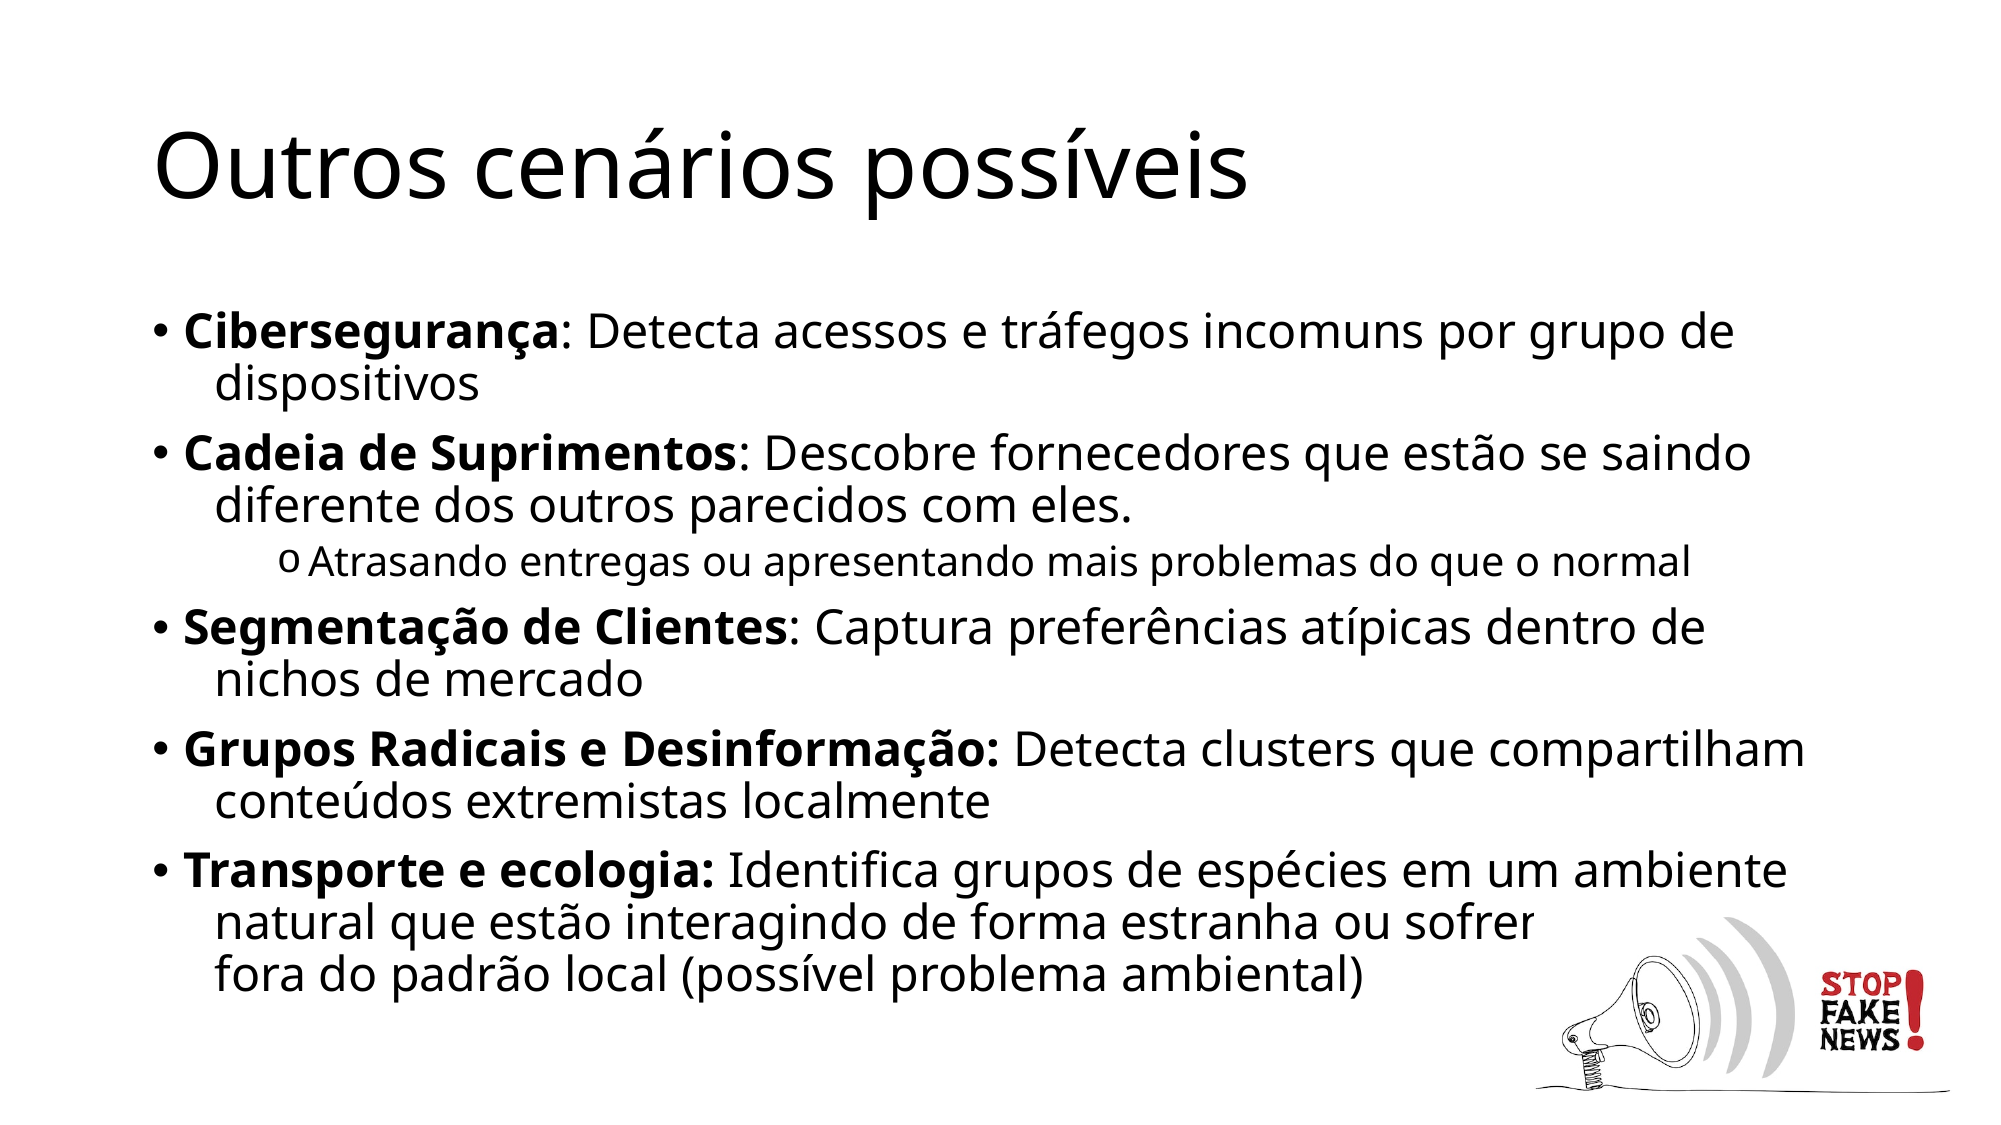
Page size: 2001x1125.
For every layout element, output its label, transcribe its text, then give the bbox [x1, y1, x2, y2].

list Cibersegurança: Detecta acessos e tráfegos incomuns por grupo de dispositivos Cadeia de Suprimentos: Descobre fornecedores que estão se saindo diferente dos outros parecidos com eles. Atrasando entregas ou apresentando mais problemas do que o normal Segmentação de Clientes: Captura preferências atípicas dentro de nichos de mercado Grupos Radicais e Desinformação: Detecta clusters que compartilham conteúdos extremistas localmente Transporte e ecologia: Identifica grupos de espécies em um ambiente natural que estão interagindo de forma estranha ou sofrendo quedas fora do padrão local (possível problema ambiental) [137, 299, 1863, 1014]
picture [1534, 901, 1956, 1125]
title Outros cenários possíveis [137, 59, 1863, 278]
